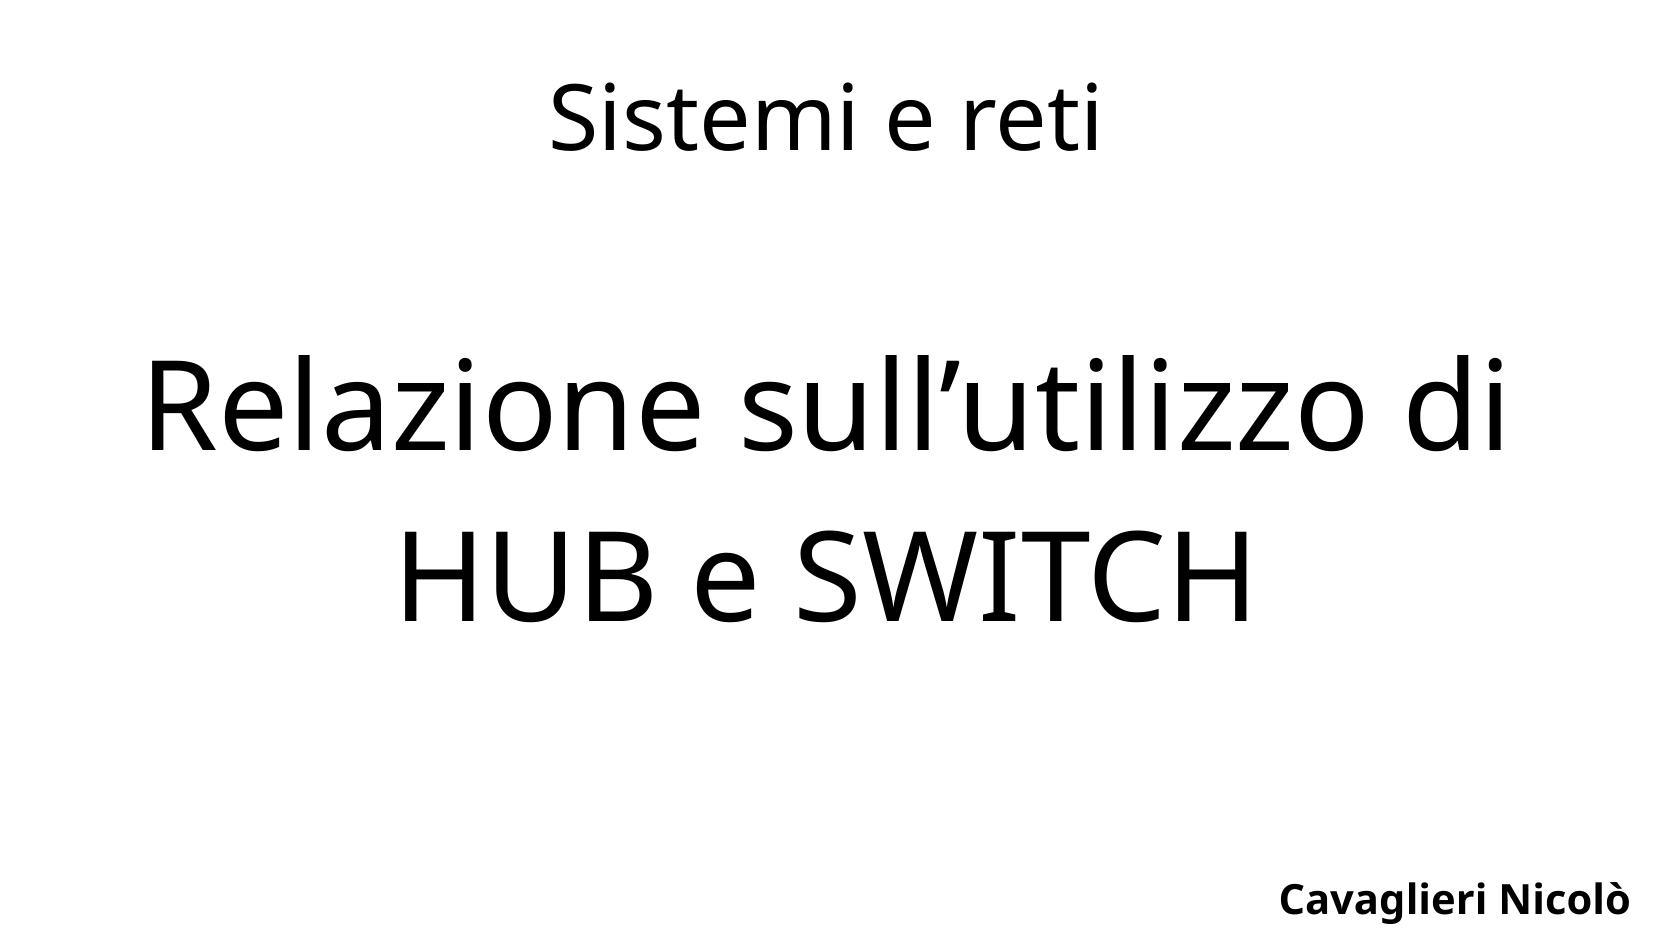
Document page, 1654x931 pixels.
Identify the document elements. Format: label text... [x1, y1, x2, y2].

text_box Cavaglieri Nicolò [1263, 862, 1654, 927]
subtitle Relazione sull’utilizzo di HUB e SWITCH [82, 217, 1571, 758]
title Sistemi e reti [82, 37, 1571, 193]
